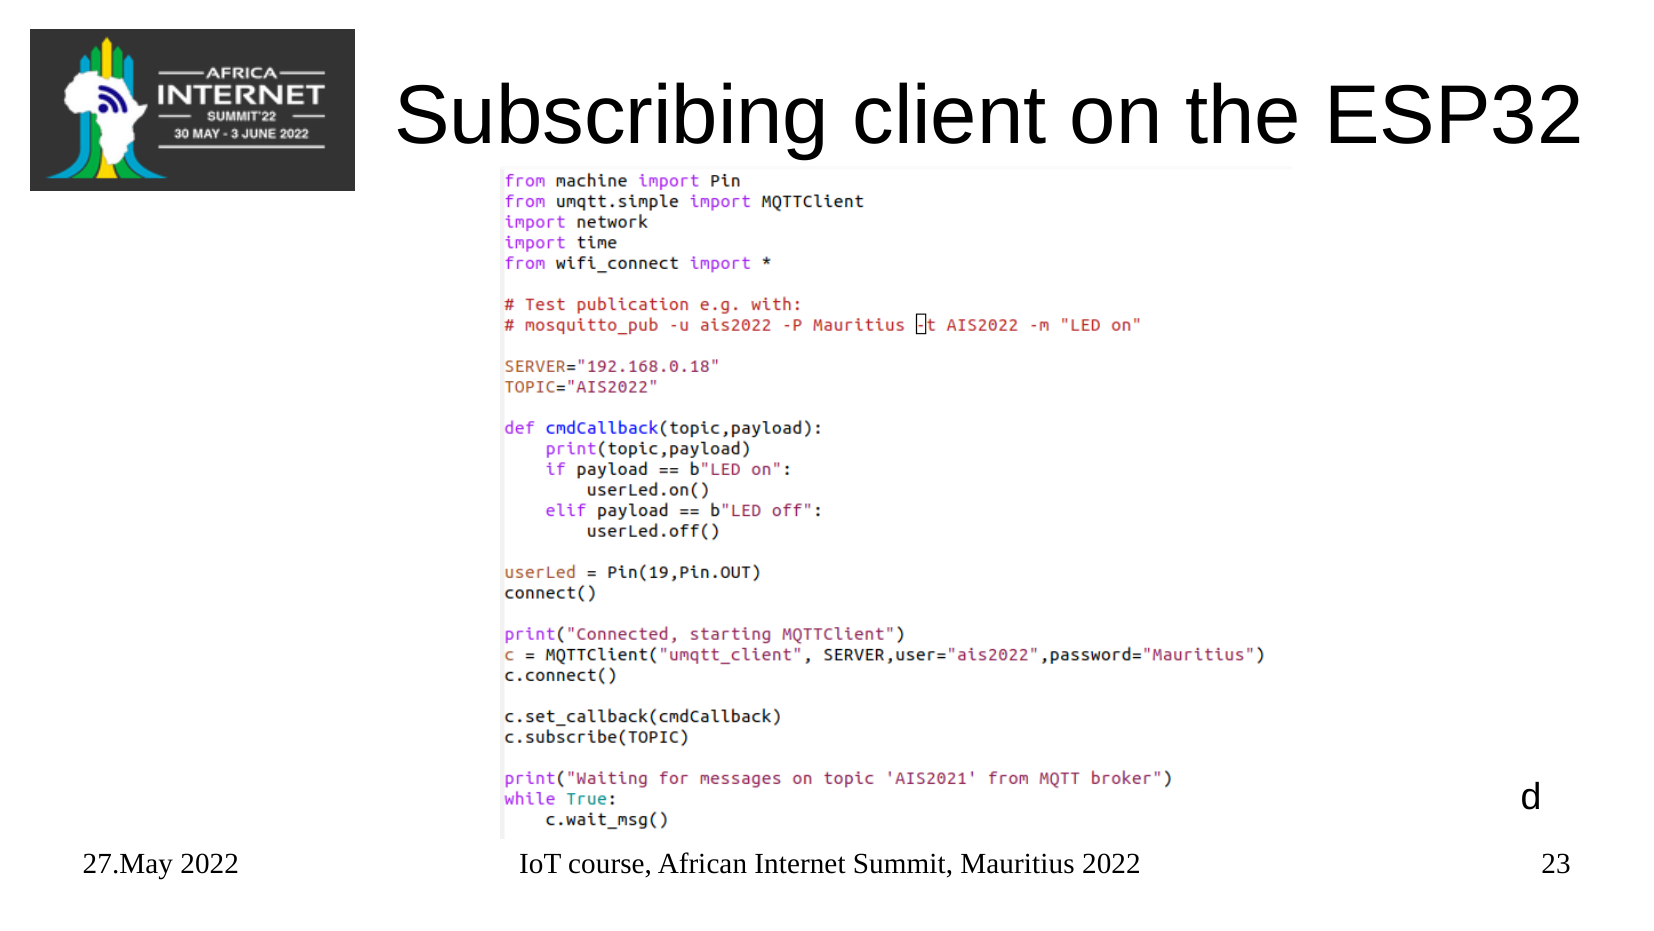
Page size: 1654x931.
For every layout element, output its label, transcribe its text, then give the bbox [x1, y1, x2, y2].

picture [30, 29, 354, 191]
text_box d [1505, 767, 1557, 825]
picture [500, 166, 1292, 839]
title Subscribing client on the ESP32 [354, 12, 1625, 218]
